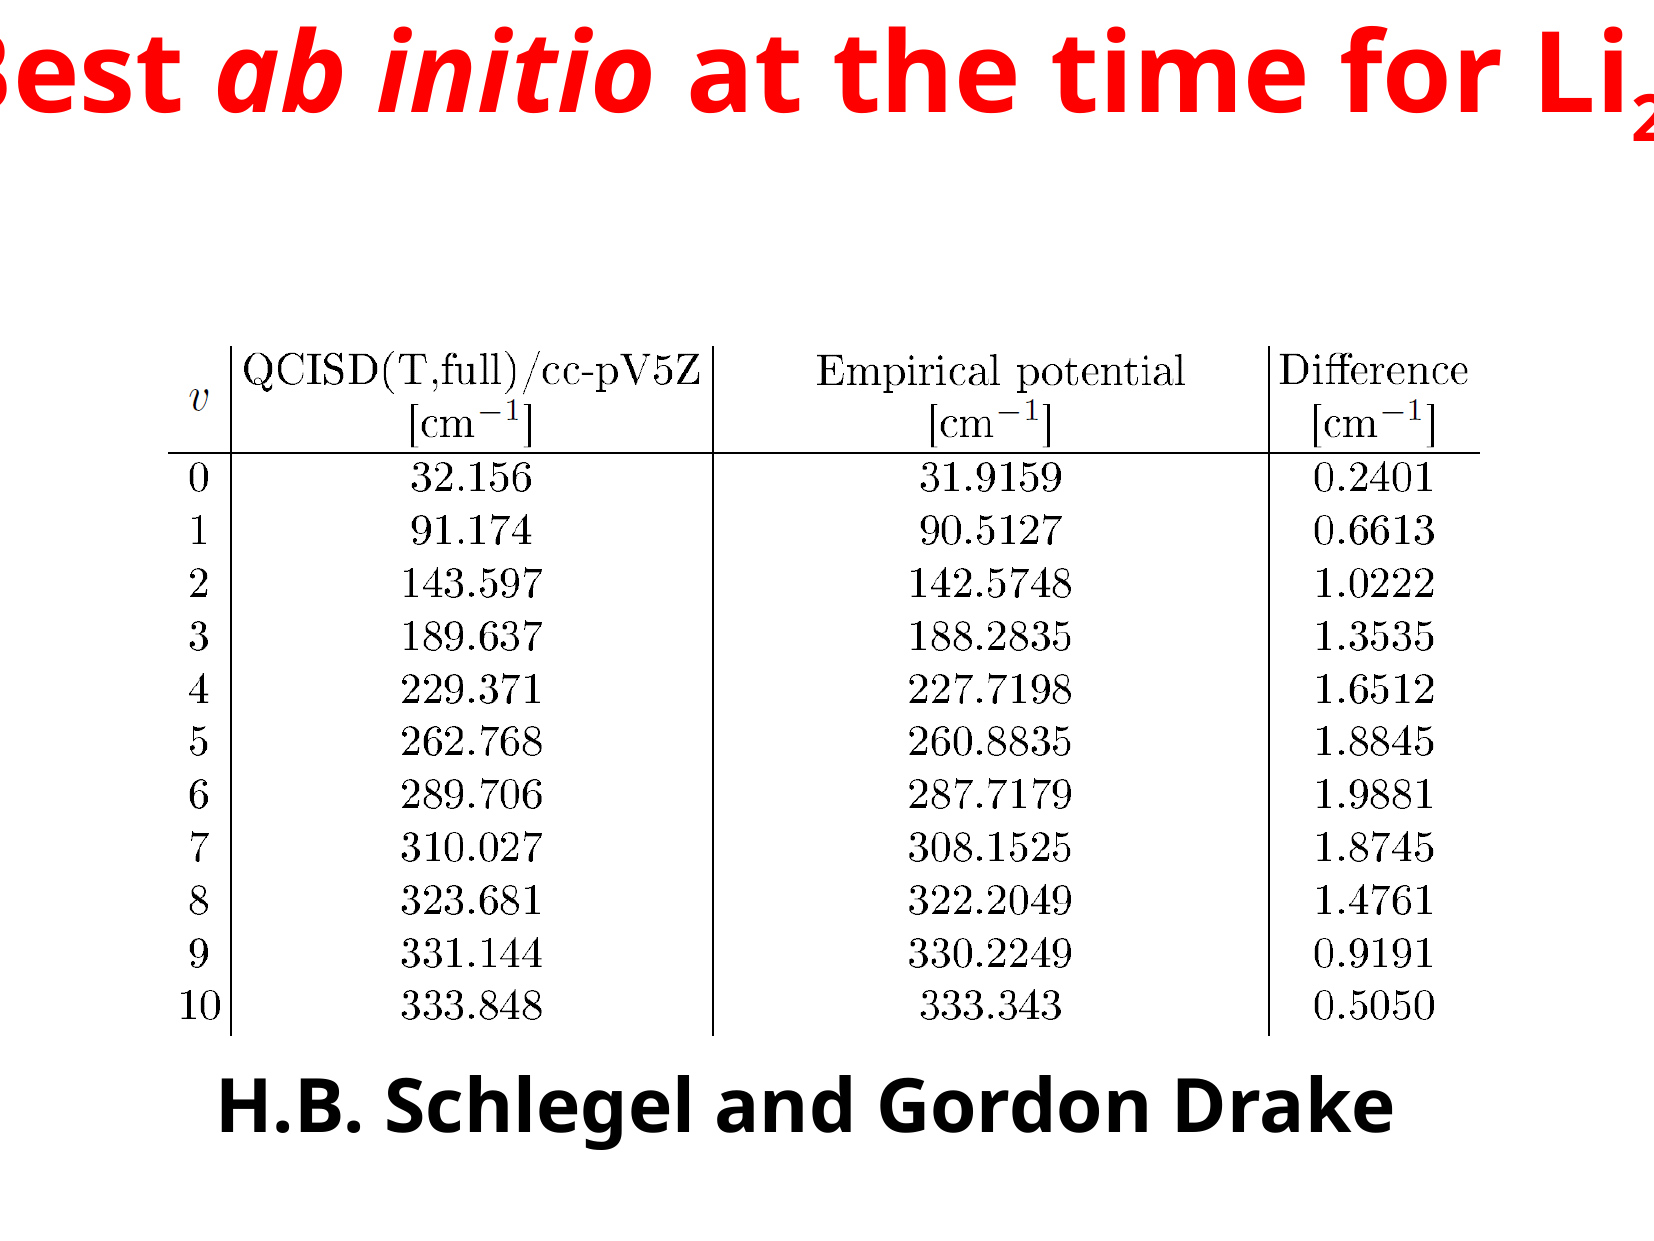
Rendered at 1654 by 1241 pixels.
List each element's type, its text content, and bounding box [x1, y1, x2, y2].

text_box Best ab initio at the time for Li2 : [0, 0, 1654, 162]
text_box H.B. Schlegel and Gordon Drake [15, 1049, 1617, 1155]
picture [147, 334, 1488, 1049]
